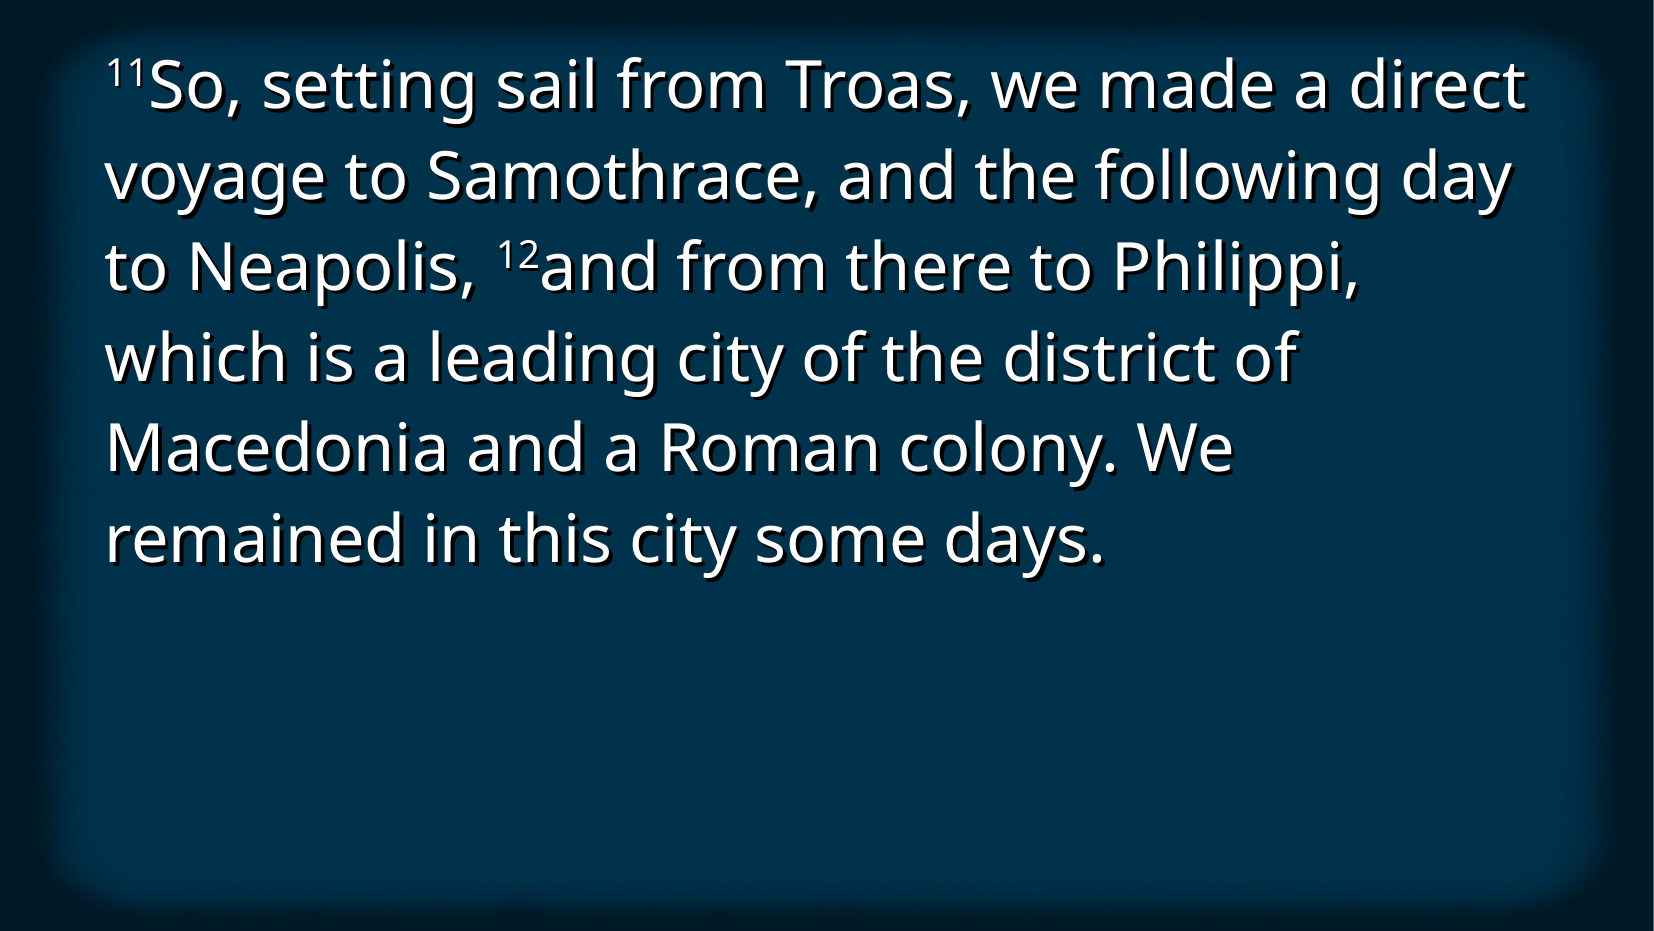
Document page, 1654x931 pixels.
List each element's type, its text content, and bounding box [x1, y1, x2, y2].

text_box 11So, setting sail from Troas, we made a direct voyage to Samothrace, and the following day to Neapolis, 12and from there to Philippi, which is a leading city of the district of Macedonia and a Roman colony. We remained in this city some days. [90, 30, 1561, 578]
picture [0, 0, 1654, 931]
